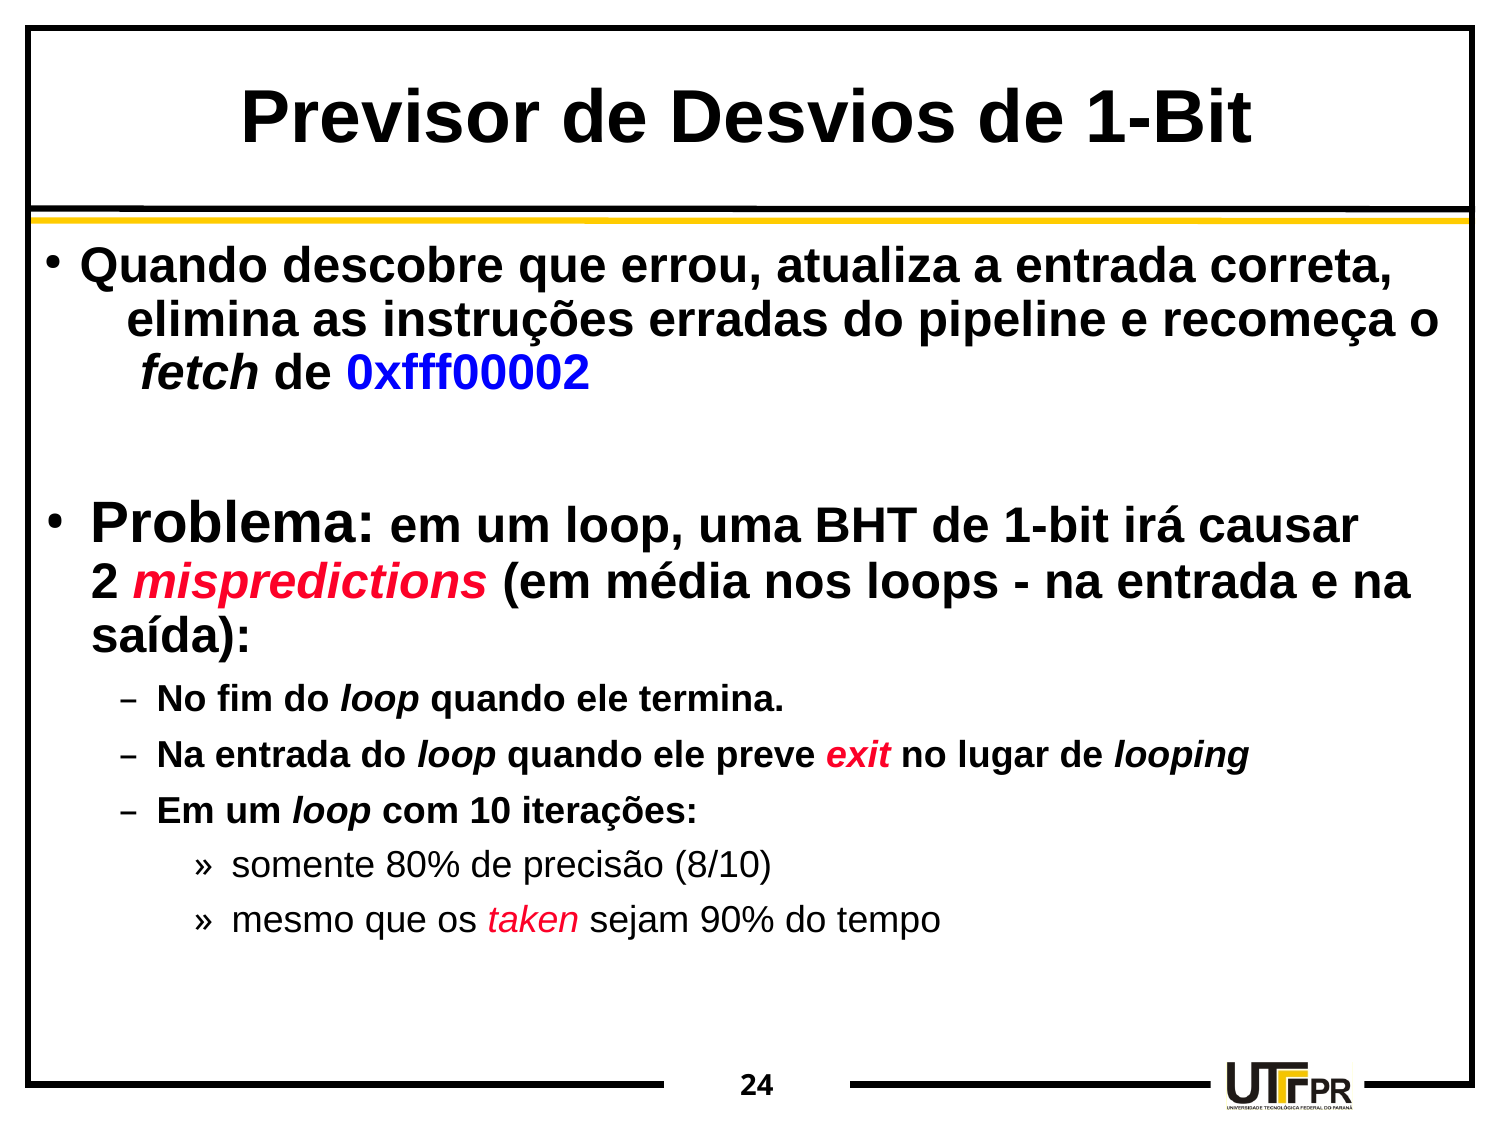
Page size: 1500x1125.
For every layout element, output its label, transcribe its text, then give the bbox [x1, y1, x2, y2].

list Quando descobre que errou, atualiza a entrada correta, elimina as instruções erradas do pipeline e recomeça o fetch de 0xfff00002 Problema: em um loop, uma BHT de 1-bit irá causar 2 mispredictions (em média nos loops - na entrada e na saída): No fim do loop quando ele termina. Na entrada do loop quando ele preve exit no lugar de looping Em um loop com 10 iterações: somente 80% de precisão (8/10) mesmo que os taken sejam 90% do tempo [29, 231, 1465, 1125]
title Previsor de Desvios de 1-Bit [23, 35, 1471, 201]
